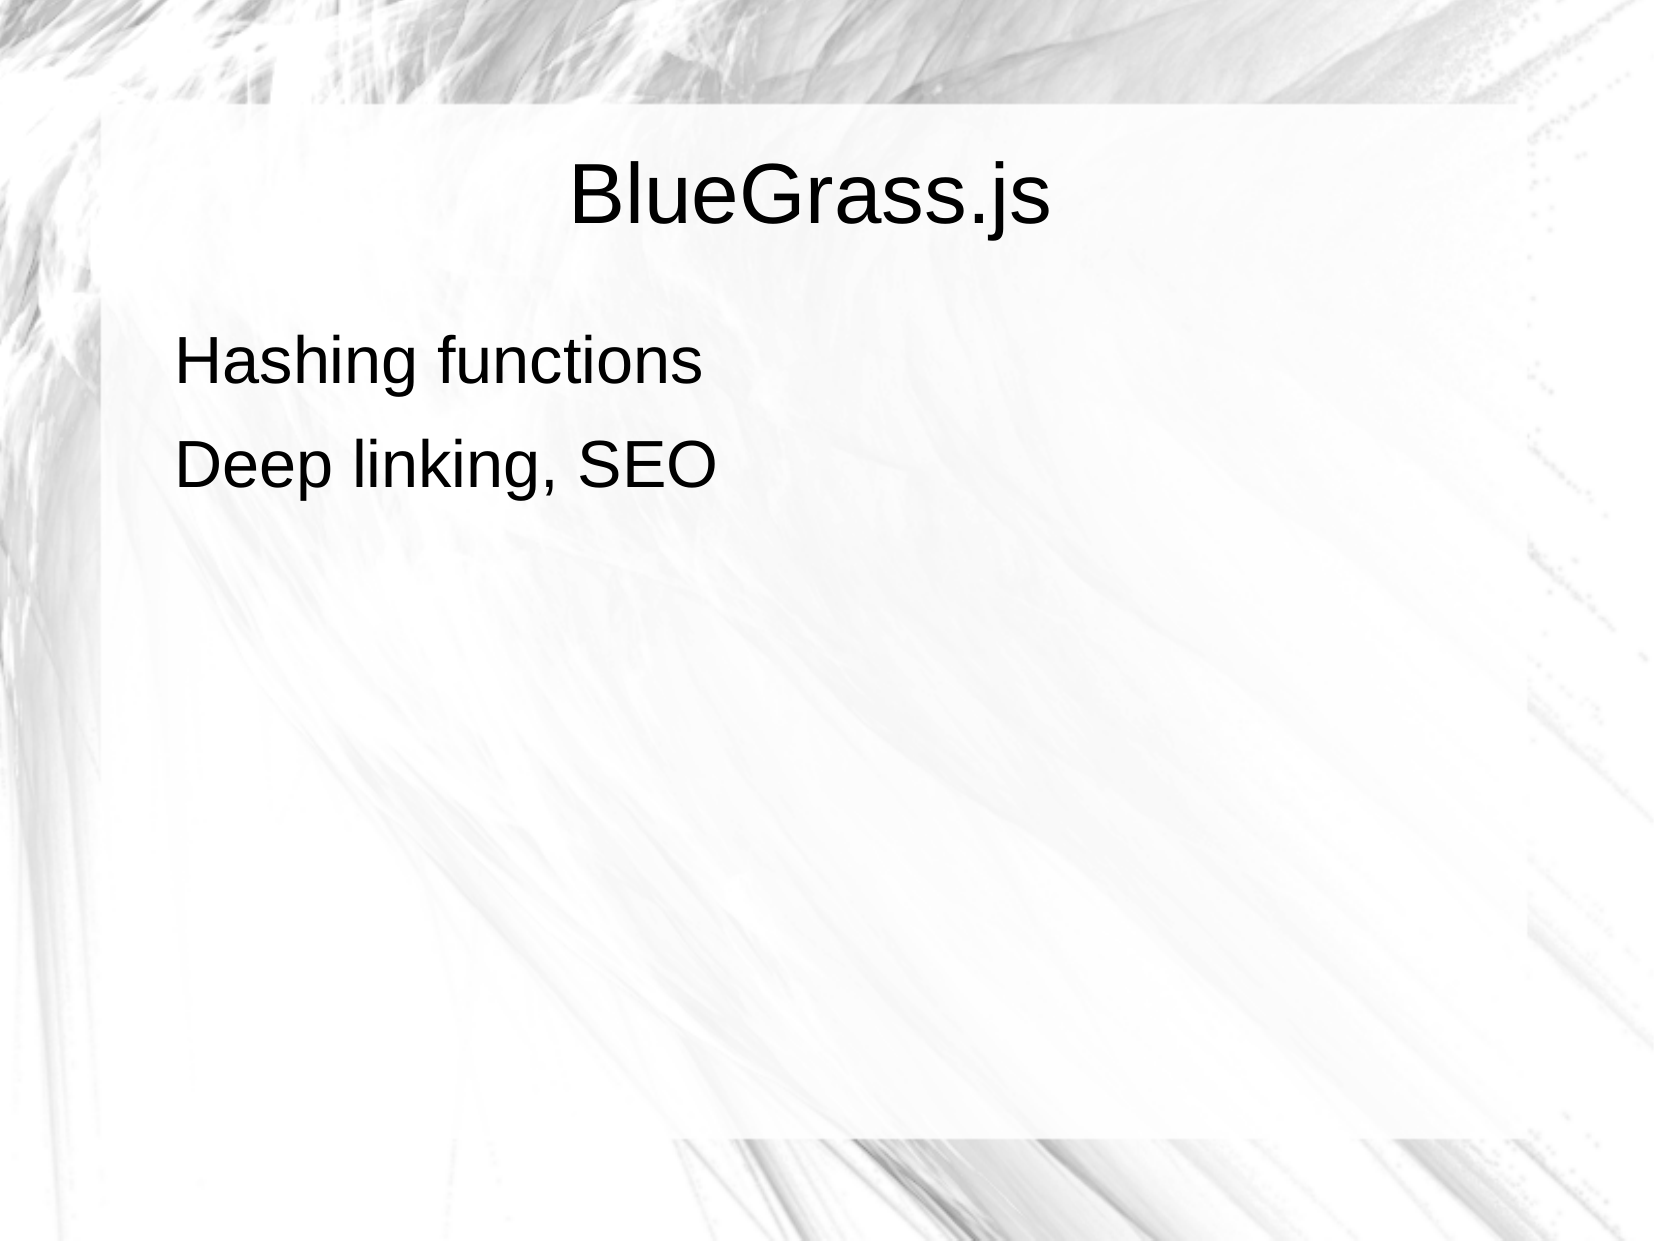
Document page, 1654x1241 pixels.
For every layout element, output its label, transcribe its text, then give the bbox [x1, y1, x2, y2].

picture [0, 0, 1654, 1241]
list Hashing functions Deep linking, SEO [118, 319, 1569, 1044]
title BlueGrass.js [118, 112, 1504, 278]
